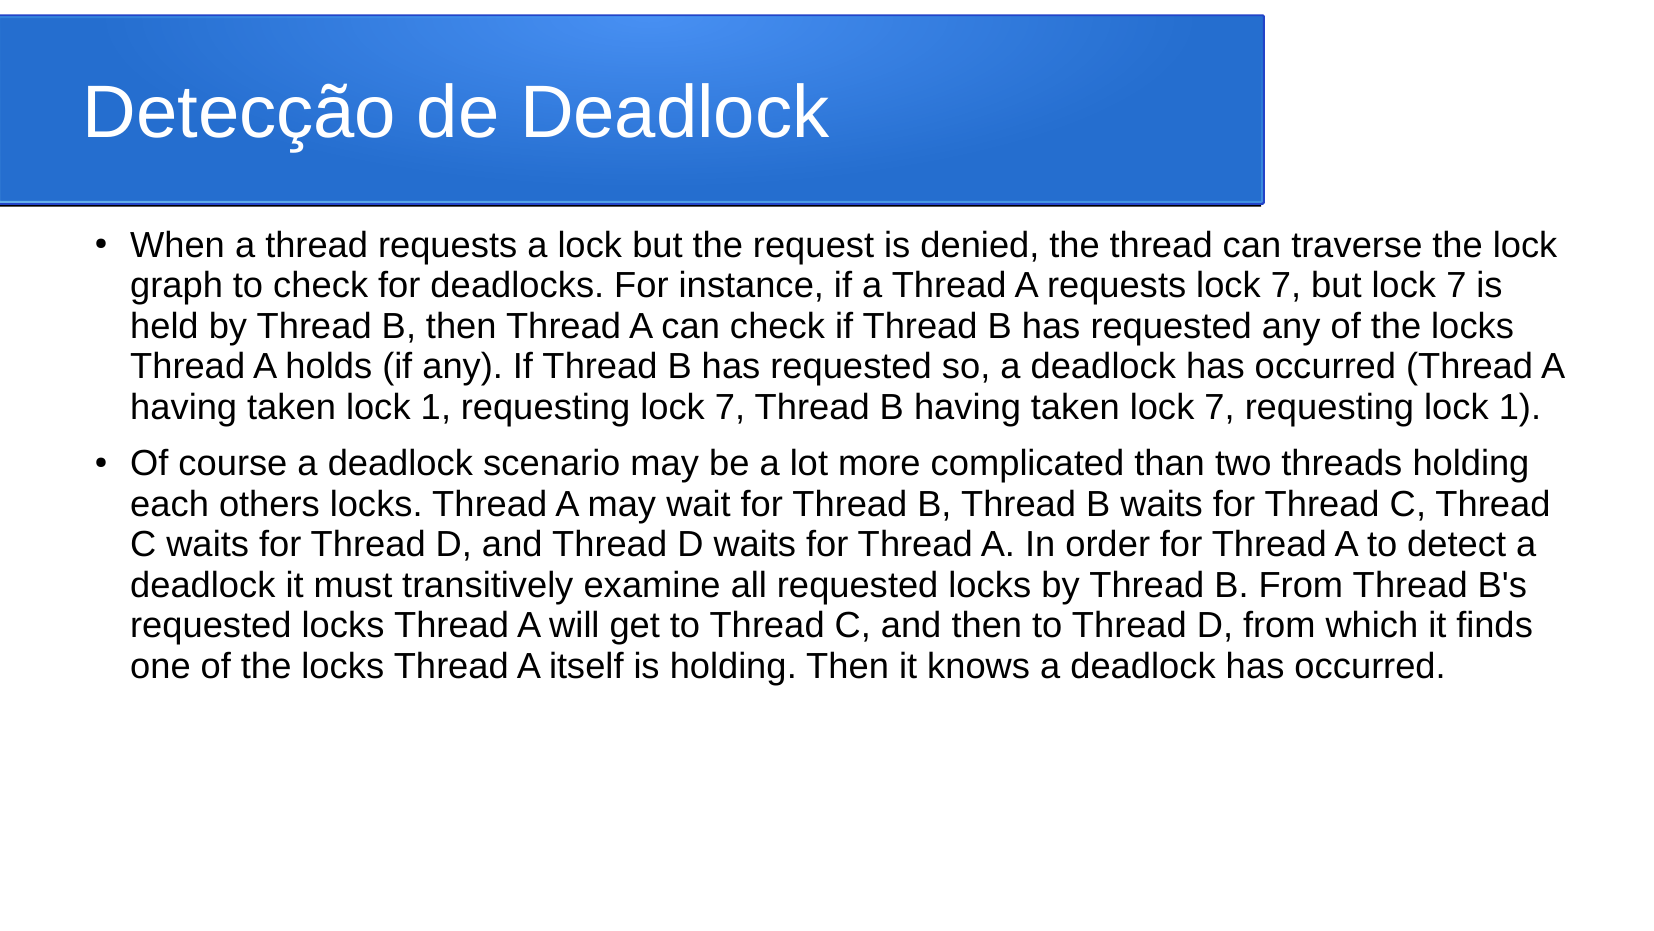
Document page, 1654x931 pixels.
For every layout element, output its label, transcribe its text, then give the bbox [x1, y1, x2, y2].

title Detecção de Deadlock [82, 35, 1235, 189]
list When a thread requests a lock but the request is denied, the thread can traverse the lock graph to check for deadlocks. For instance, if a Thread A requests lock 7, but lock 7 is held by Thread B, then Thread A can check if Thread B has requested any of the locks Thread A holds (if any). If Thread B has requested so, a deadlock has occurred (Thread A having taken lock 1, requesting lock 7, Thread B having taken lock 7, requesting lock 1). Of course a deadlock scenario may be a lot more complicated than two threads holding each others locks. Thread A may wait for Thread B, Thread B waits for Thread C, Thread C waits for Thread D, and Thread D waits for Thread A. In order for Thread A to detect a deadlock it must transitively examine all requested locks by Thread B. From Thread B's requested locks Thread A will get to Thread C, and then to Thread D, from which it finds one of the locks Thread A itself is holding. Then it knows a deadlock has occurred. [82, 224, 1571, 764]
